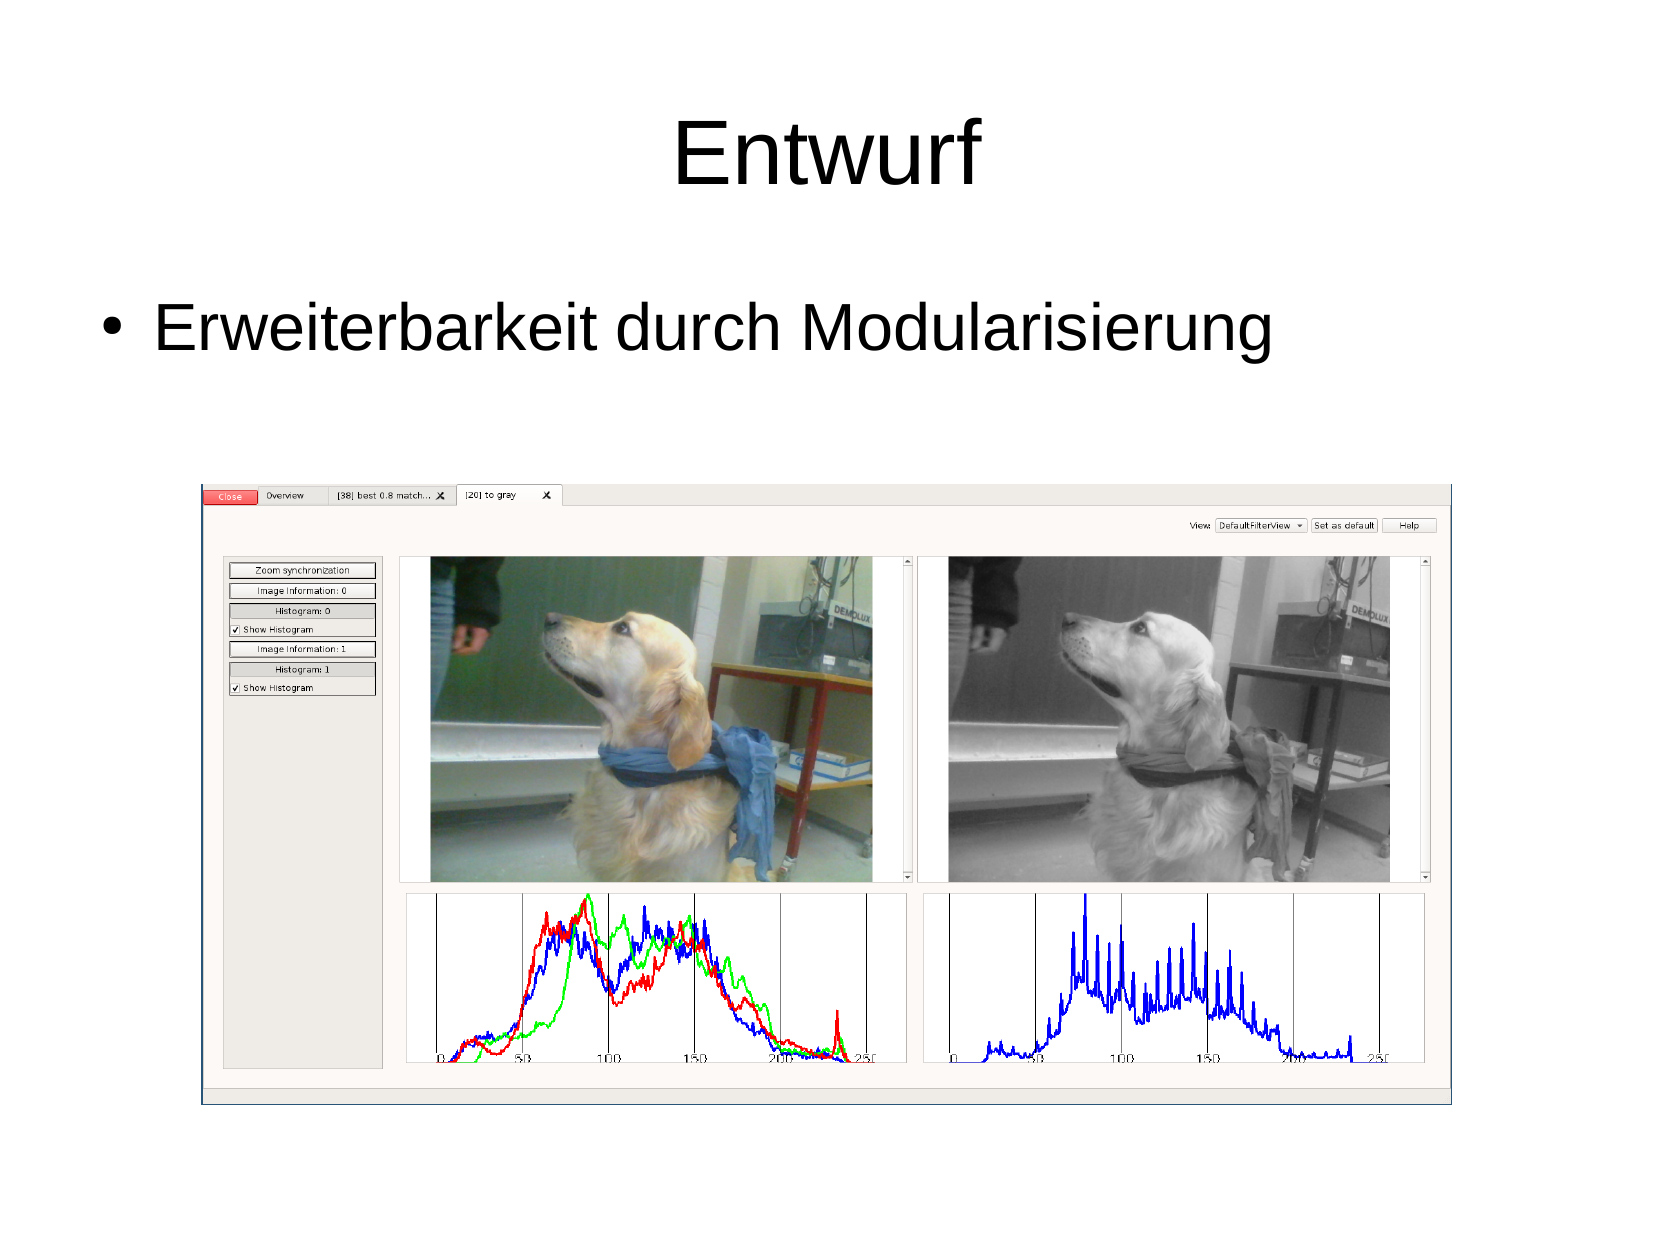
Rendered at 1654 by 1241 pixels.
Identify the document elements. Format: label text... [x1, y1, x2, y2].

list Erweiterbarkeit durch Modularisierung [82, 290, 1572, 473]
picture [201, 484, 1452, 1105]
title Entwurf [82, 49, 1571, 257]
